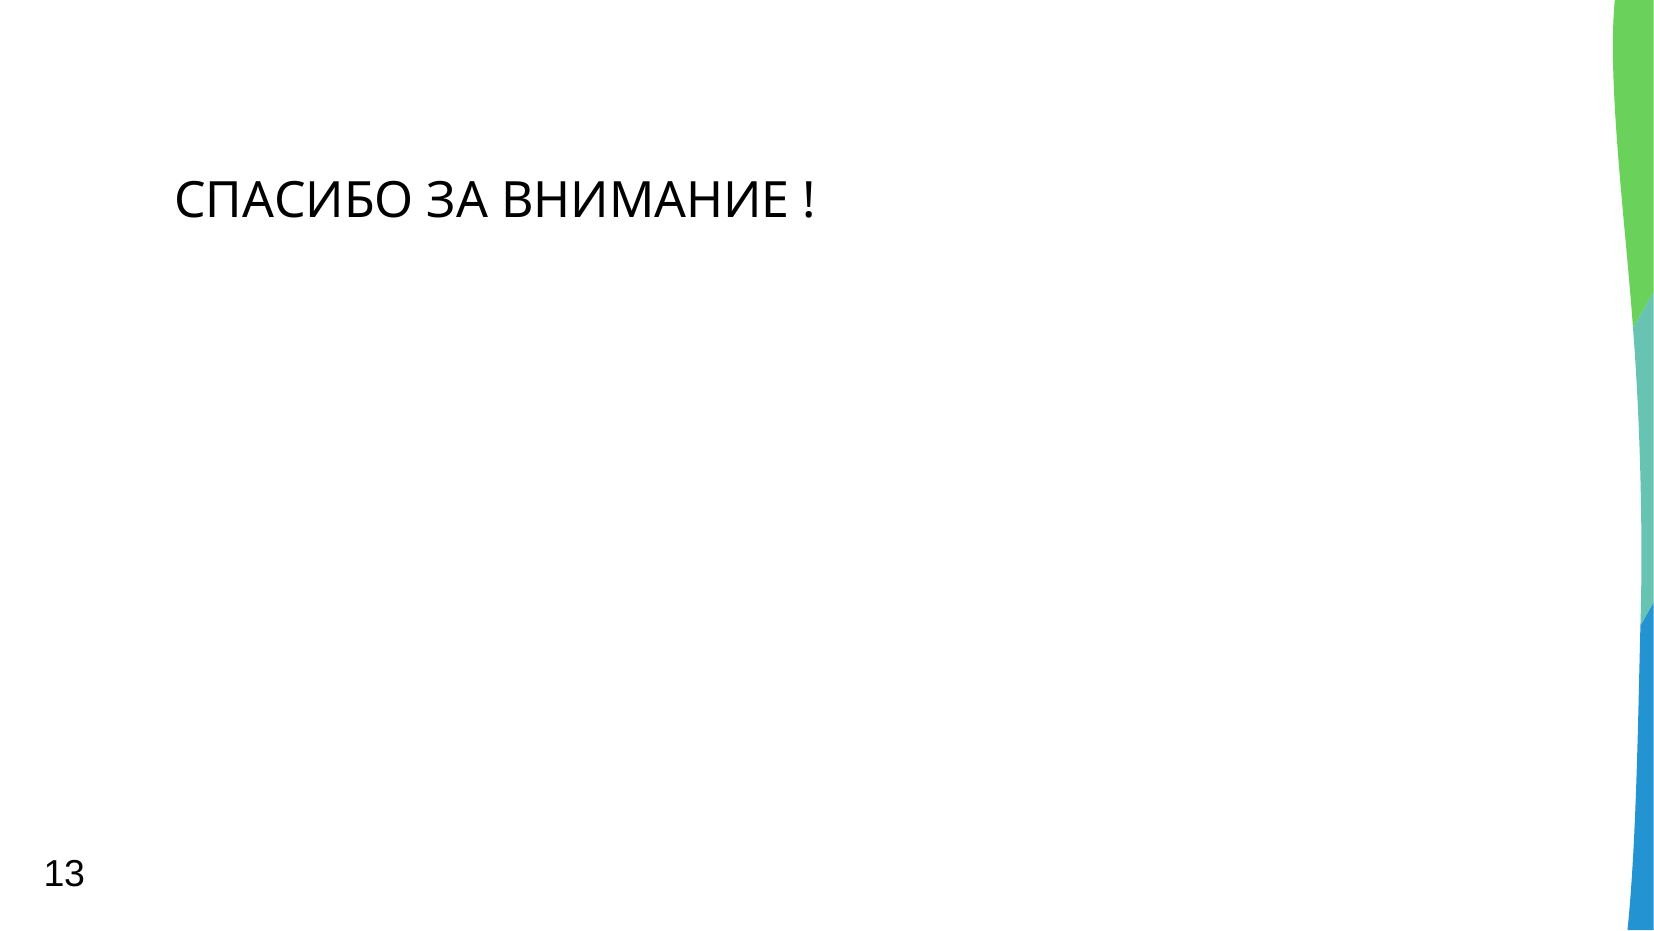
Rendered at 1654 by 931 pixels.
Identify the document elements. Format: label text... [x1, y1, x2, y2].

text_box СПАСИБО ЗА ВНИМАНИЕ ! [88, 88, 1533, 857]
text_box <номер> [28, 845, 591, 916]
